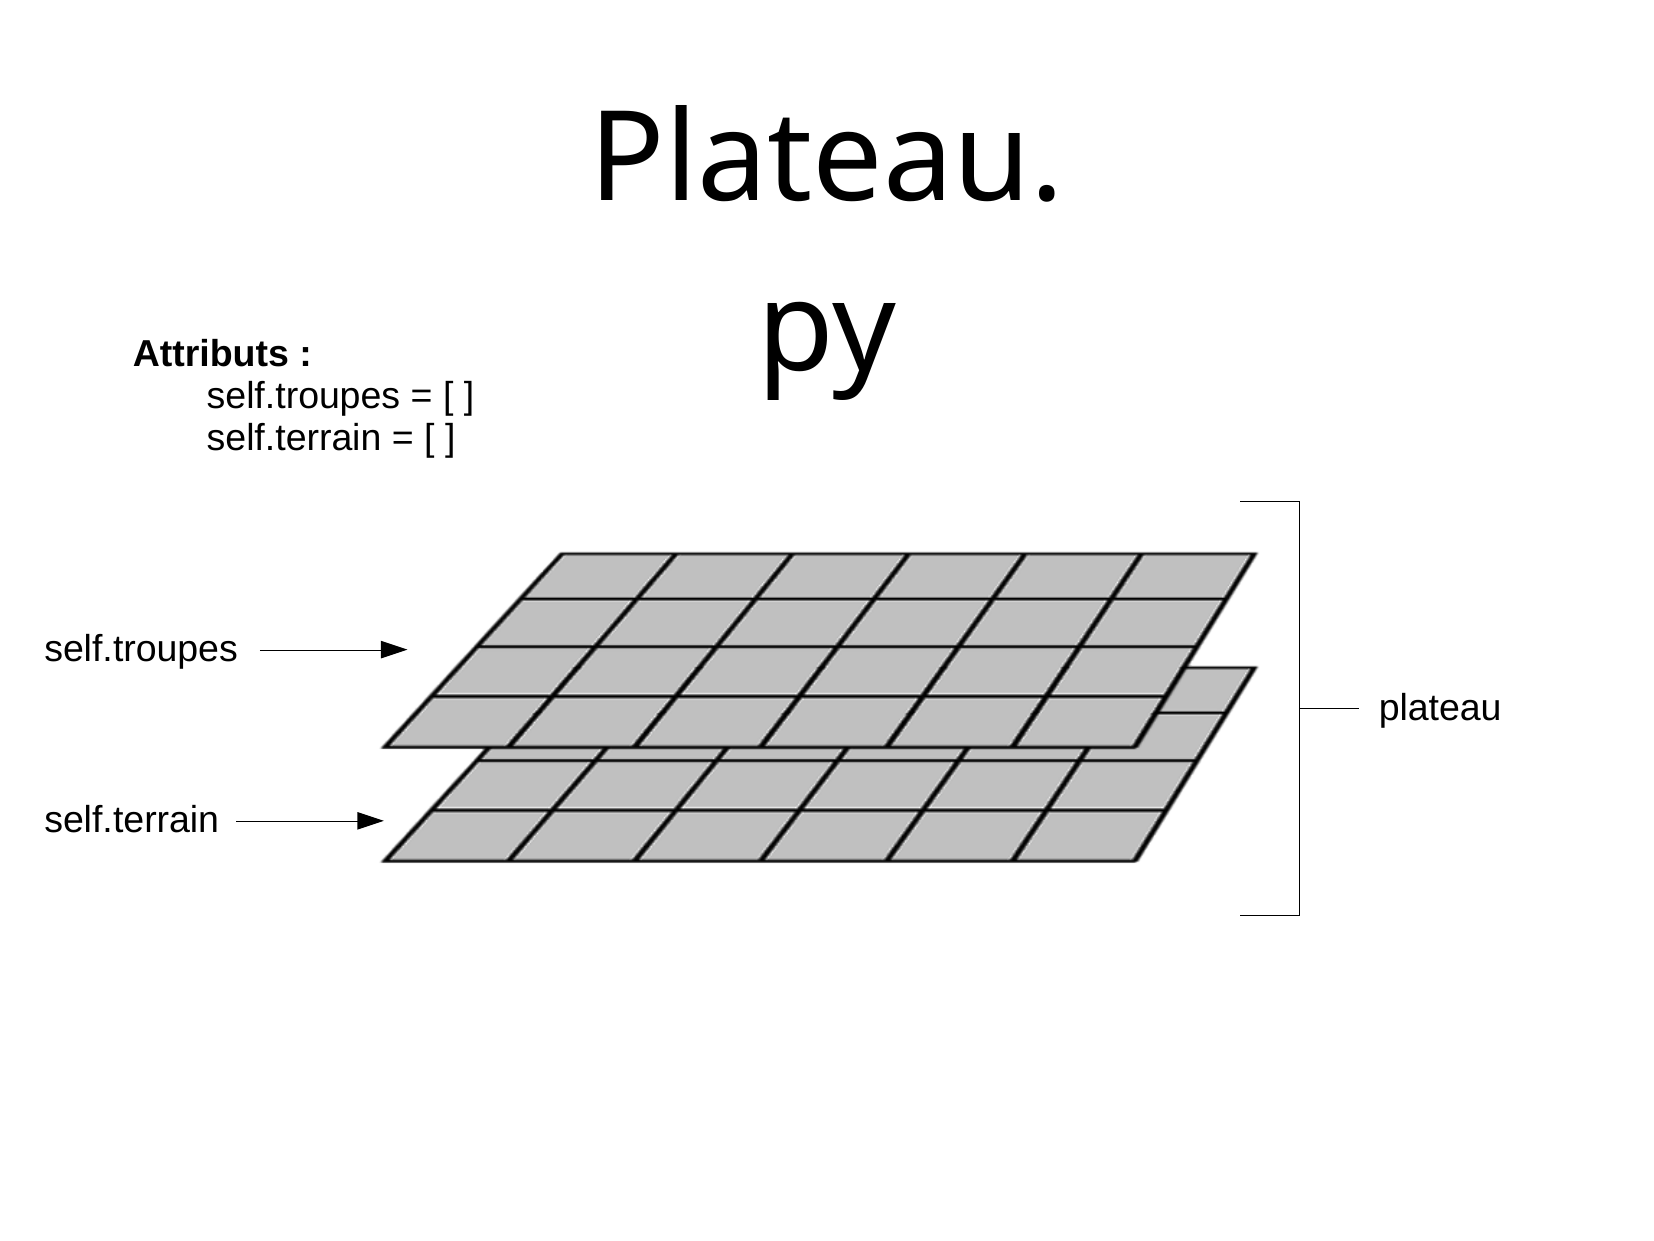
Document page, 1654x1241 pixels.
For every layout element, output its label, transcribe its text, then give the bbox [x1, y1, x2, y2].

picture [250, 468, 1404, 1081]
text_box self.troupes [29, 620, 266, 677]
text_box Attributs : self.troupes = [ ] self.terrain = [ ] [118, 324, 1536, 468]
text_box plateau [1364, 679, 1542, 739]
text_box self.terrain [29, 791, 266, 849]
text_box Plateau.py [546, 59, 1108, 214]
